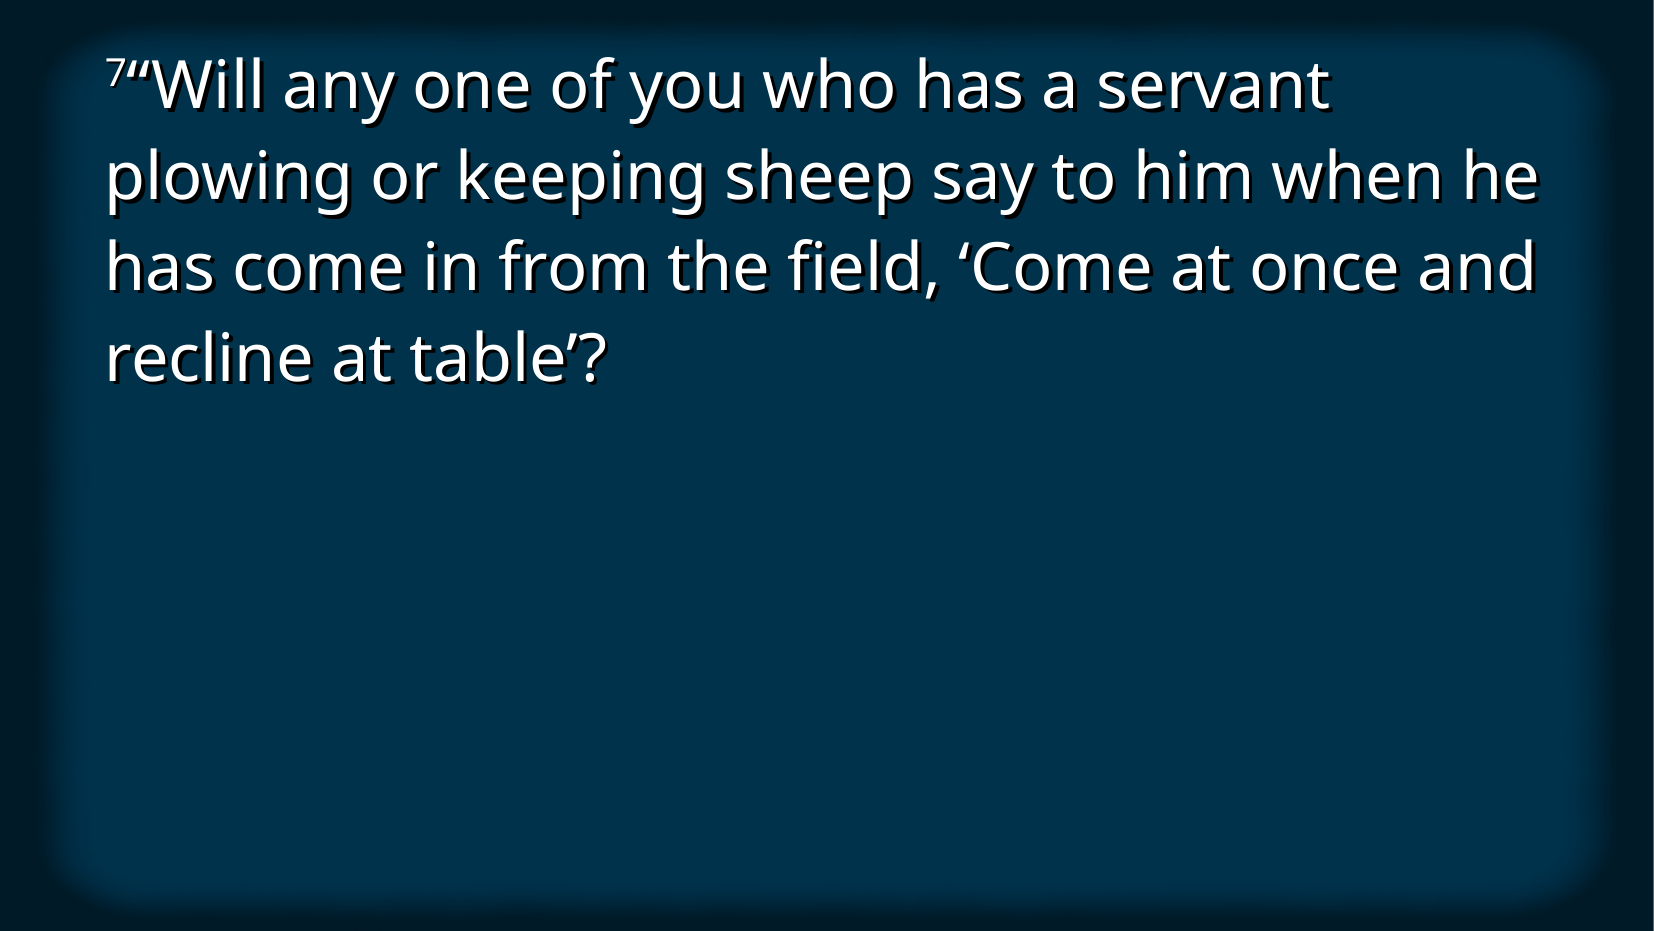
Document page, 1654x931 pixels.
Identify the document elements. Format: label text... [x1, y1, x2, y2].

picture [0, 0, 1654, 931]
text_box 7“Will any one of you who has a servant plowing or keeping sheep say to him when he has come in from the field, ‘Come at once and recline at table’? [90, 30, 1561, 400]
